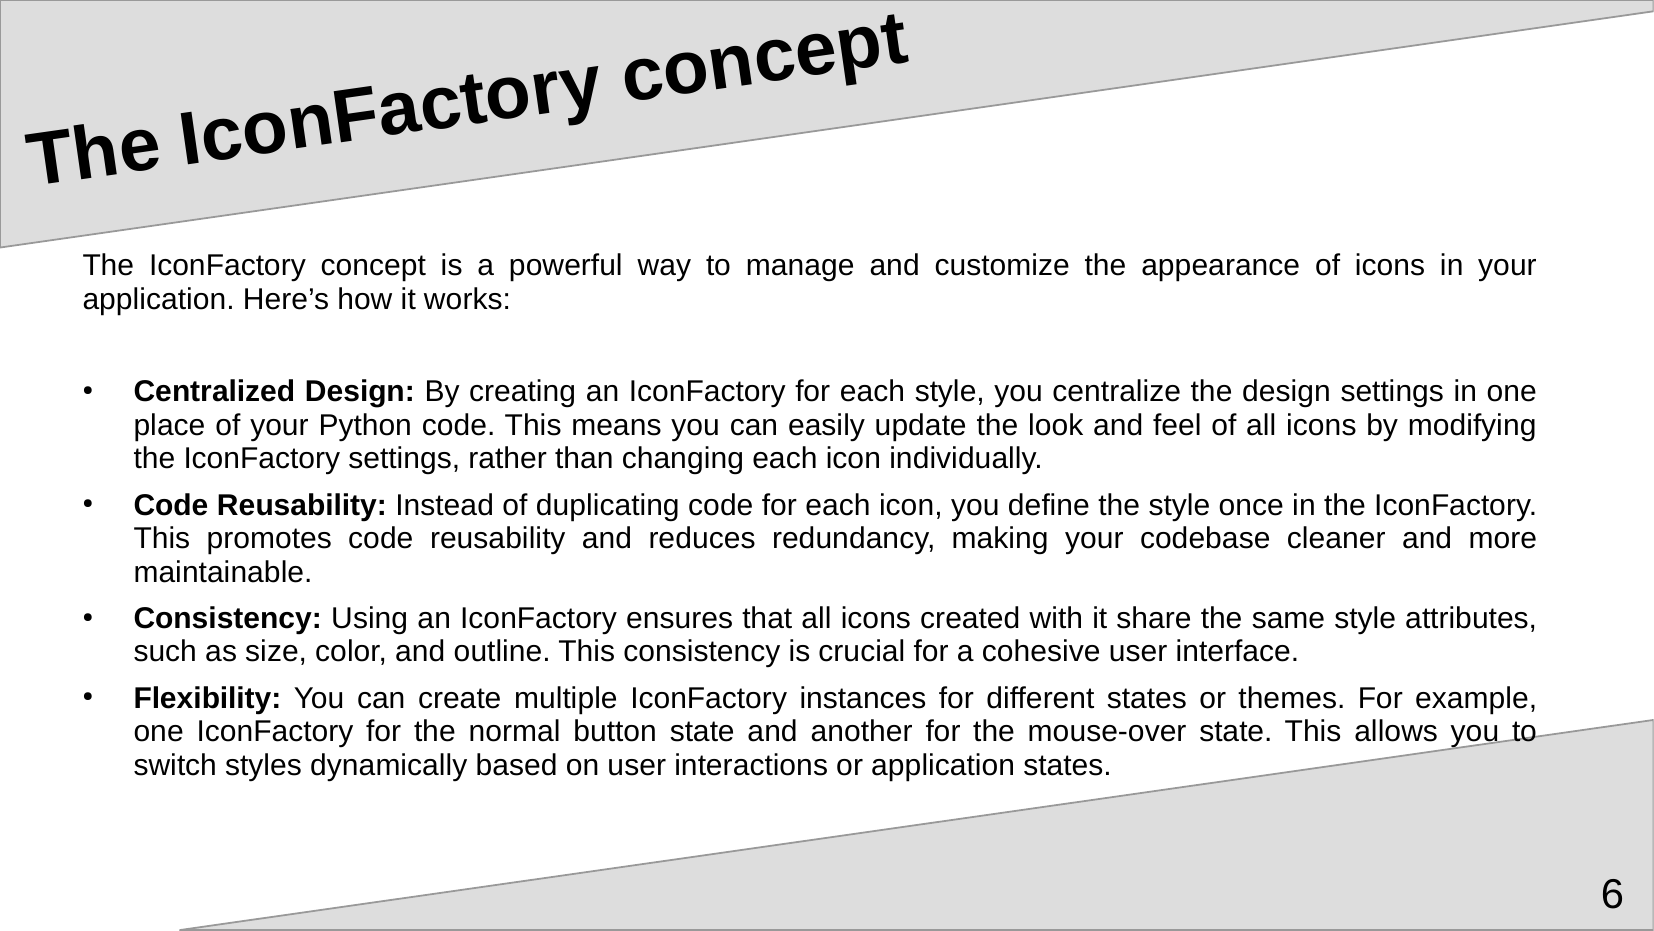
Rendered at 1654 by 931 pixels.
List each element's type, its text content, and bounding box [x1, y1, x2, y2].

title The IconFactory concept [16, 0, 1501, 239]
list The IconFactory concept is a powerful way to manage and customize the appearance of icons in your application. Here’s how it works: Centralized Design: By creating an IconFactory for each style, you centralize the design settings in one place of your Python code. This means you can easily update the look and feel of all icons by modifying the IconFactory settings, rather than changing each icon individually. Code Reusability: Instead of duplicating code for each icon, you define the style once in the IconFactory. This promotes code reusability and reduces redundancy, making your codebase cleaner and more maintainable. Consistency: Using an IconFactory ensures that all icons created with it share the same style attributes, such as size, color, and outline. This consistency is crucial for a cohesive user interface. Flexibility: You can create multiple IconFactory instances for different states or themes. For example, one IconFactory for the normal button state and another for the mouse-over state. This allows you to switch styles dynamically based on user interactions or application states. [82, 248, 1538, 789]
